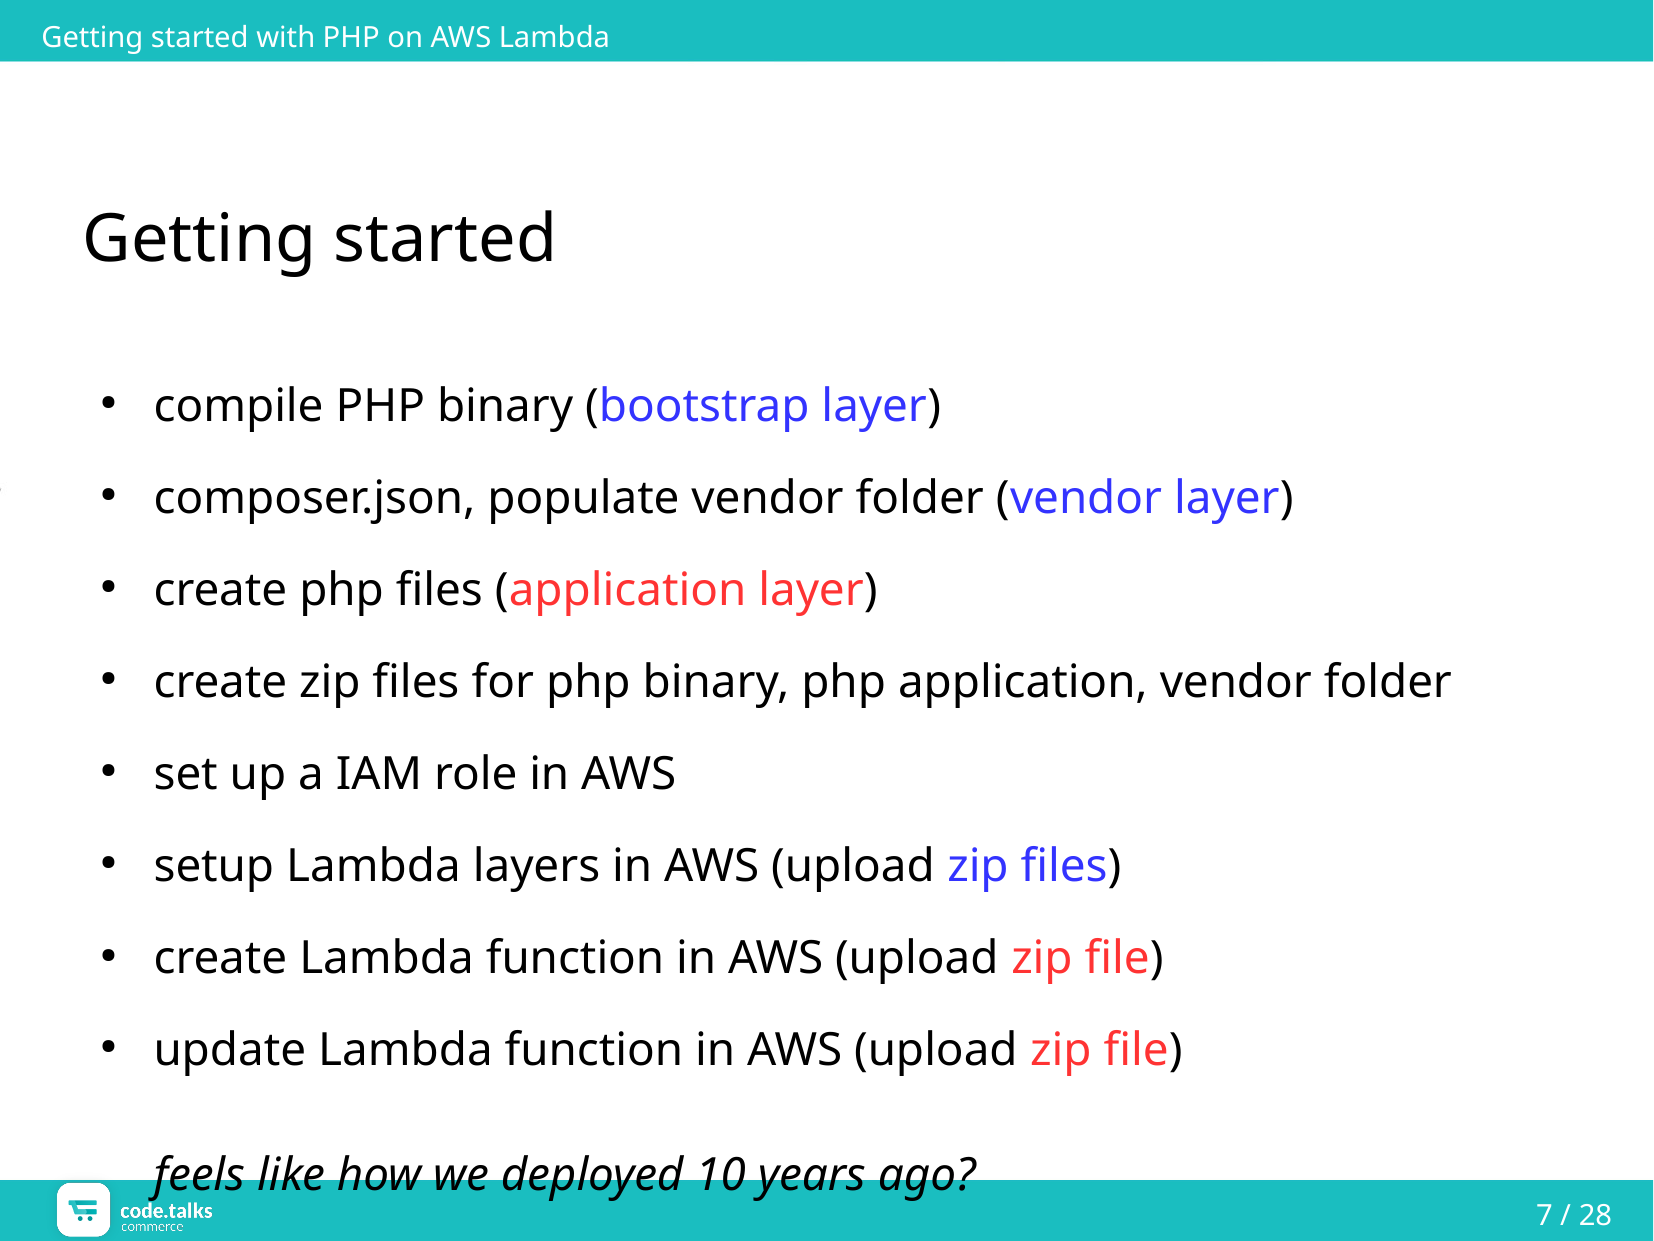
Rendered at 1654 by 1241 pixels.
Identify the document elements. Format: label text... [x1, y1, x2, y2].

title Getting started [82, 139, 1571, 332]
list compile PHP binary (bootstrap layer) composer.json, populate vendor folder (vendor layer) create php files (application layer) create zip files for php binary, php application, vendor folder set up a IAM role in AWS setup Lambda layers in AWS (upload zip files) create Lambda function in AWS (upload zip file) update Lambda function in AWS (upload zip file) feels like how we deployed 10 years ago? [82, 372, 1571, 1113]
picture [0, 0, 1654, 1241]
